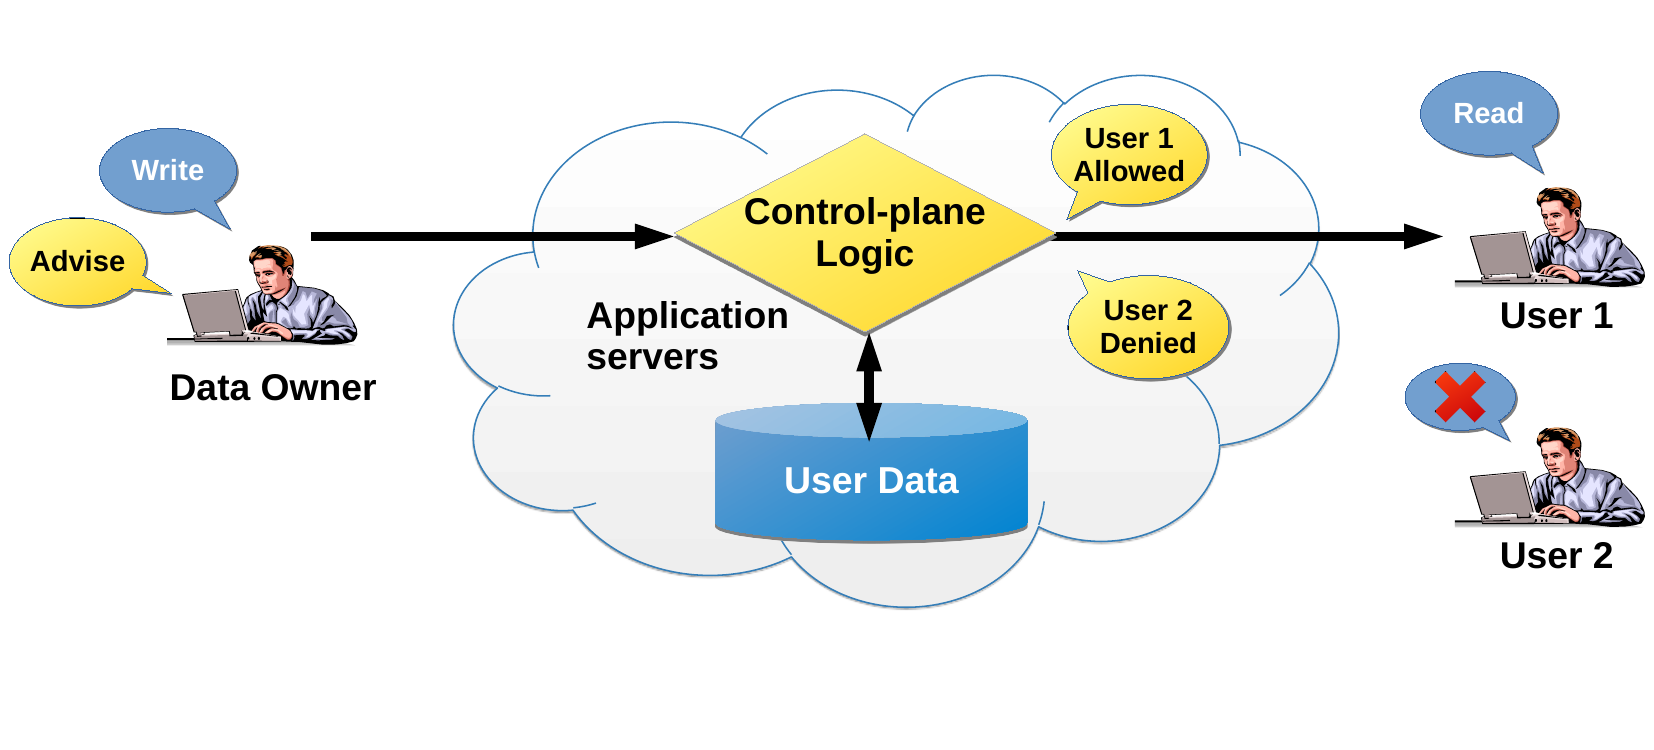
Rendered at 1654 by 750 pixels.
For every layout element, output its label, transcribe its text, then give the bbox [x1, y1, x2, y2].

picture [1454, 426, 1647, 529]
text_box Advise [9, 217, 160, 306]
text_box Control-plane Logic [674, 133, 1056, 332]
picture [1454, 186, 1647, 289]
picture [167, 244, 359, 347]
text_box User Data [715, 421, 1028, 541]
text_box Application servers [571, 287, 841, 453]
text_box Write [99, 128, 237, 229]
text_box User 1 Allowed [1051, 104, 1208, 220]
text_box [453, 75, 1339, 608]
text_box User 2 [1485, 527, 1649, 623]
text_box User 2 Denied [1067, 270, 1229, 379]
text_box Data Owner [154, 359, 410, 455]
text_box [1405, 363, 1516, 441]
text_box Read [1420, 71, 1558, 173]
text_box User 1 [1485, 287, 1649, 383]
